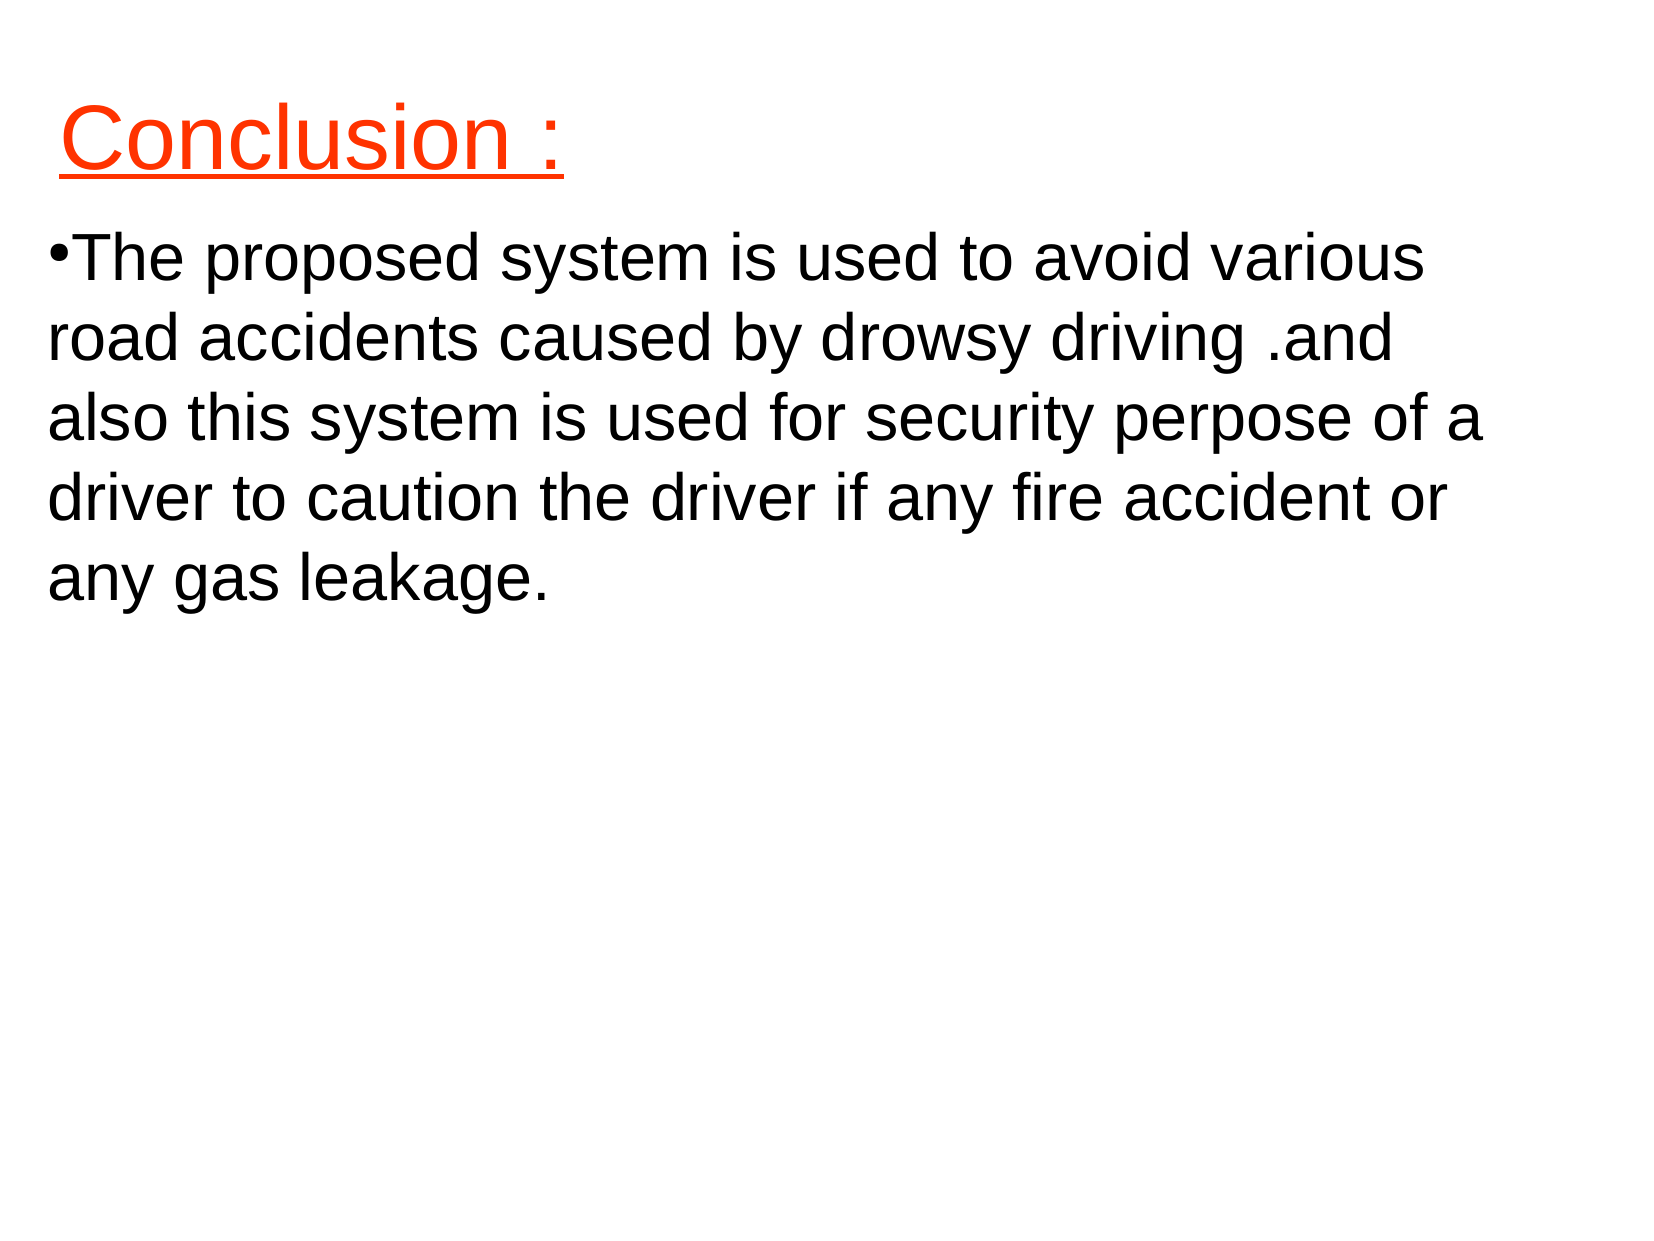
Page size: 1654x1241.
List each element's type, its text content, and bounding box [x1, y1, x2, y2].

title Conclusion : [59, 29, 1548, 237]
list The proposed system is used to avoid various road accidents caused by drowsy driving .and also this system is used for security perpose of a driver to caution the driver if any fire accident or any gas leakage. [47, 213, 1536, 1040]
